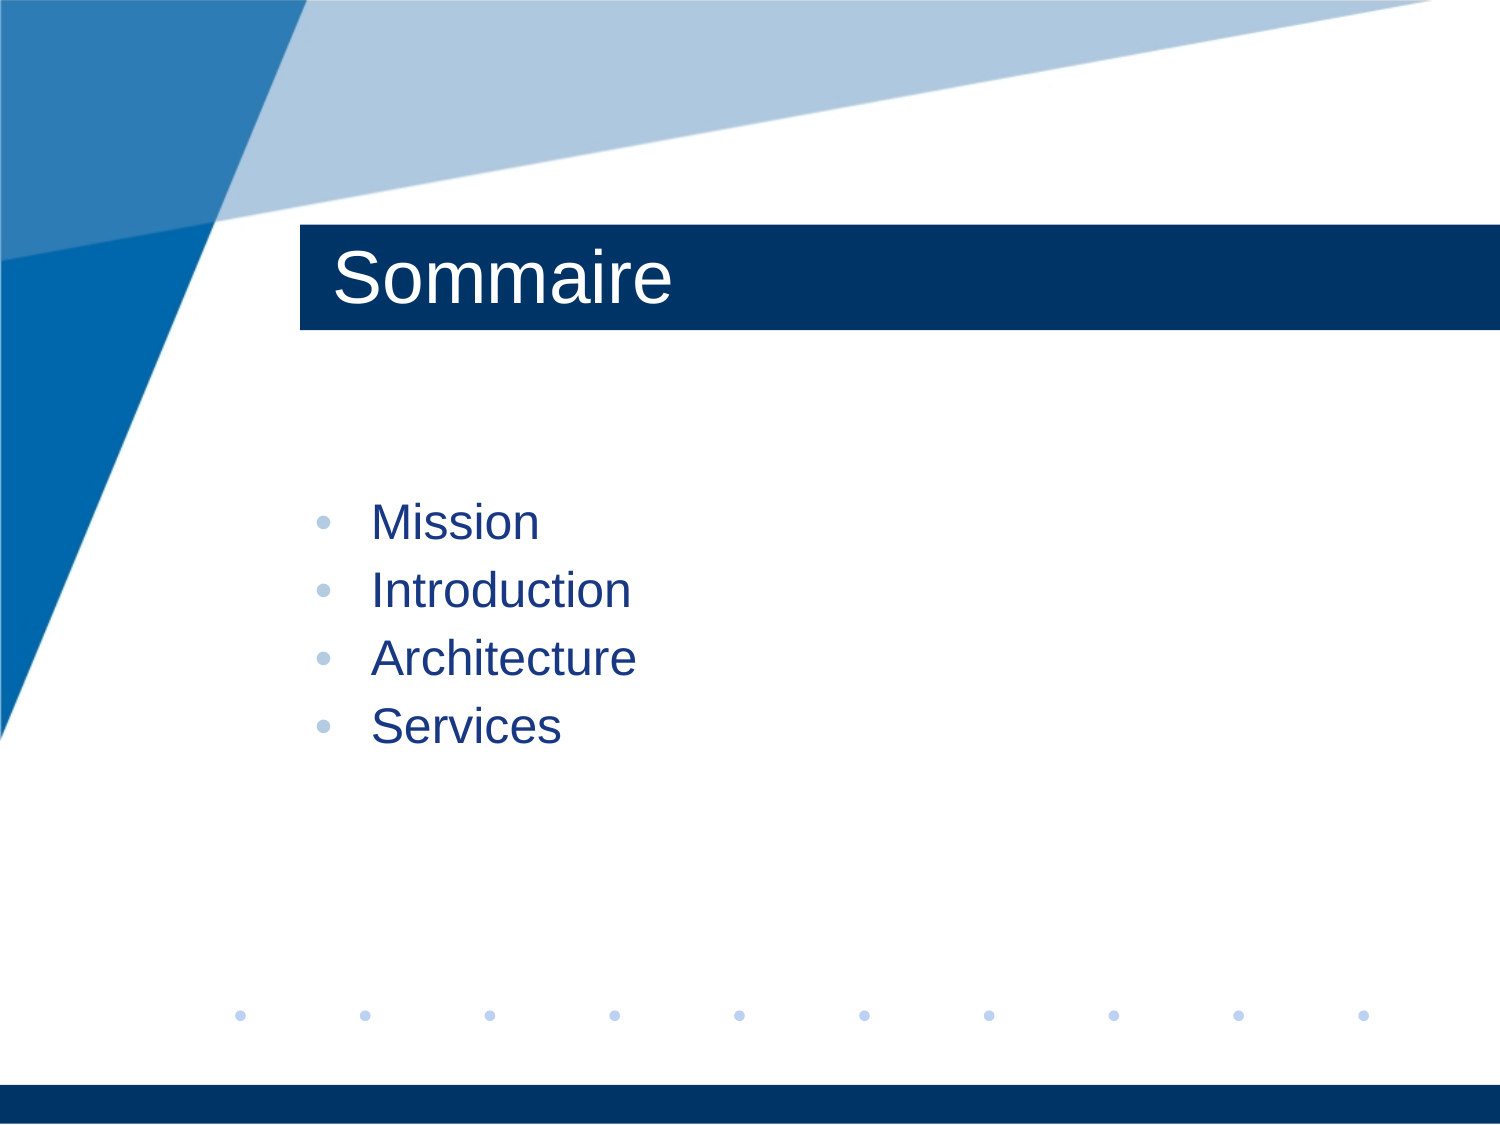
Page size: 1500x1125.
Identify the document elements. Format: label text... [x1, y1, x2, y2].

list Mission Introduction Architecture Services [299, 350, 1475, 1013]
picture [0, 0, 1500, 842]
title Sommaire [300, 224, 1500, 331]
